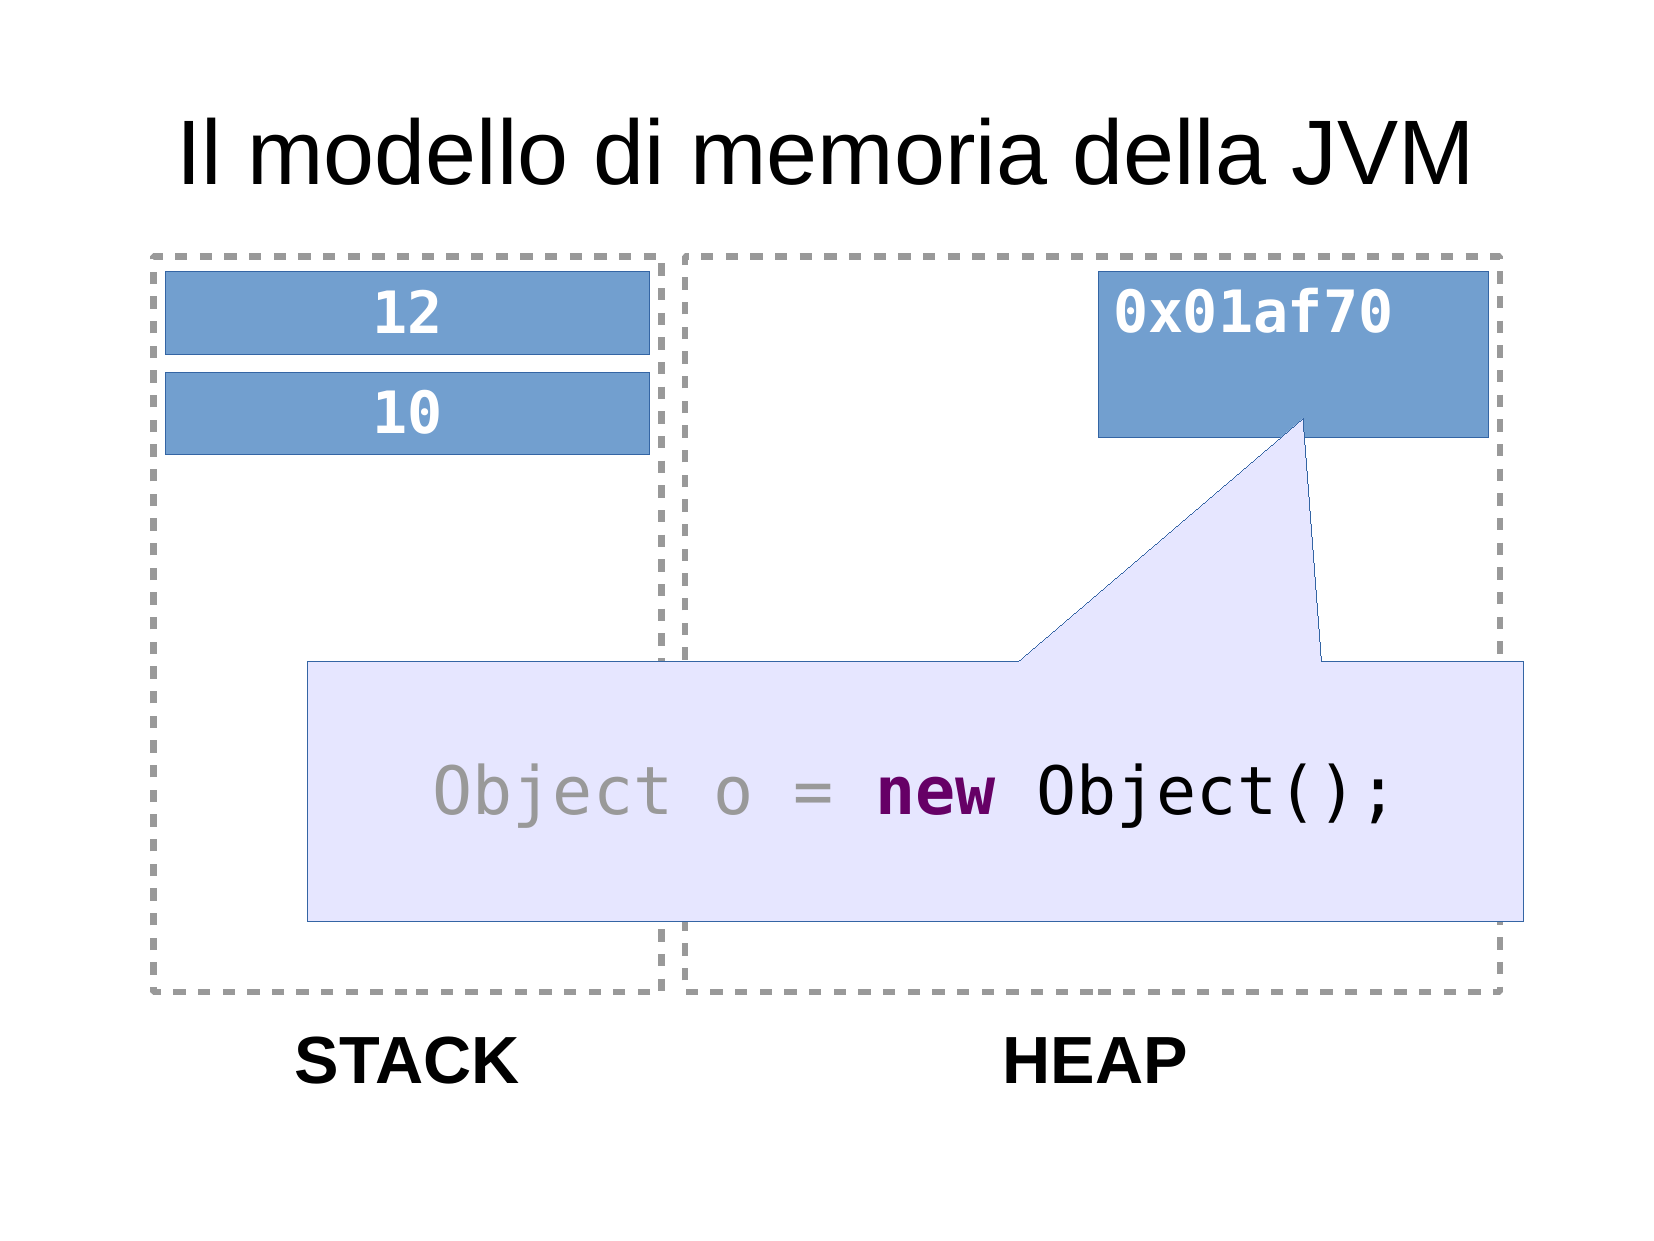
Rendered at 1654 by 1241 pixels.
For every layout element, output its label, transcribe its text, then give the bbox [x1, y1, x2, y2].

text_box HEAP [702, 1015, 1489, 1106]
text_box STACK [165, 1015, 650, 1106]
title Il modello di memoria della JVM [82, 49, 1571, 257]
text_box 10 [165, 372, 650, 455]
text_box 12 [165, 271, 650, 355]
text_box 0x01af70 [1098, 271, 1489, 438]
text_box Object o = new Object(); [307, 418, 1524, 922]
